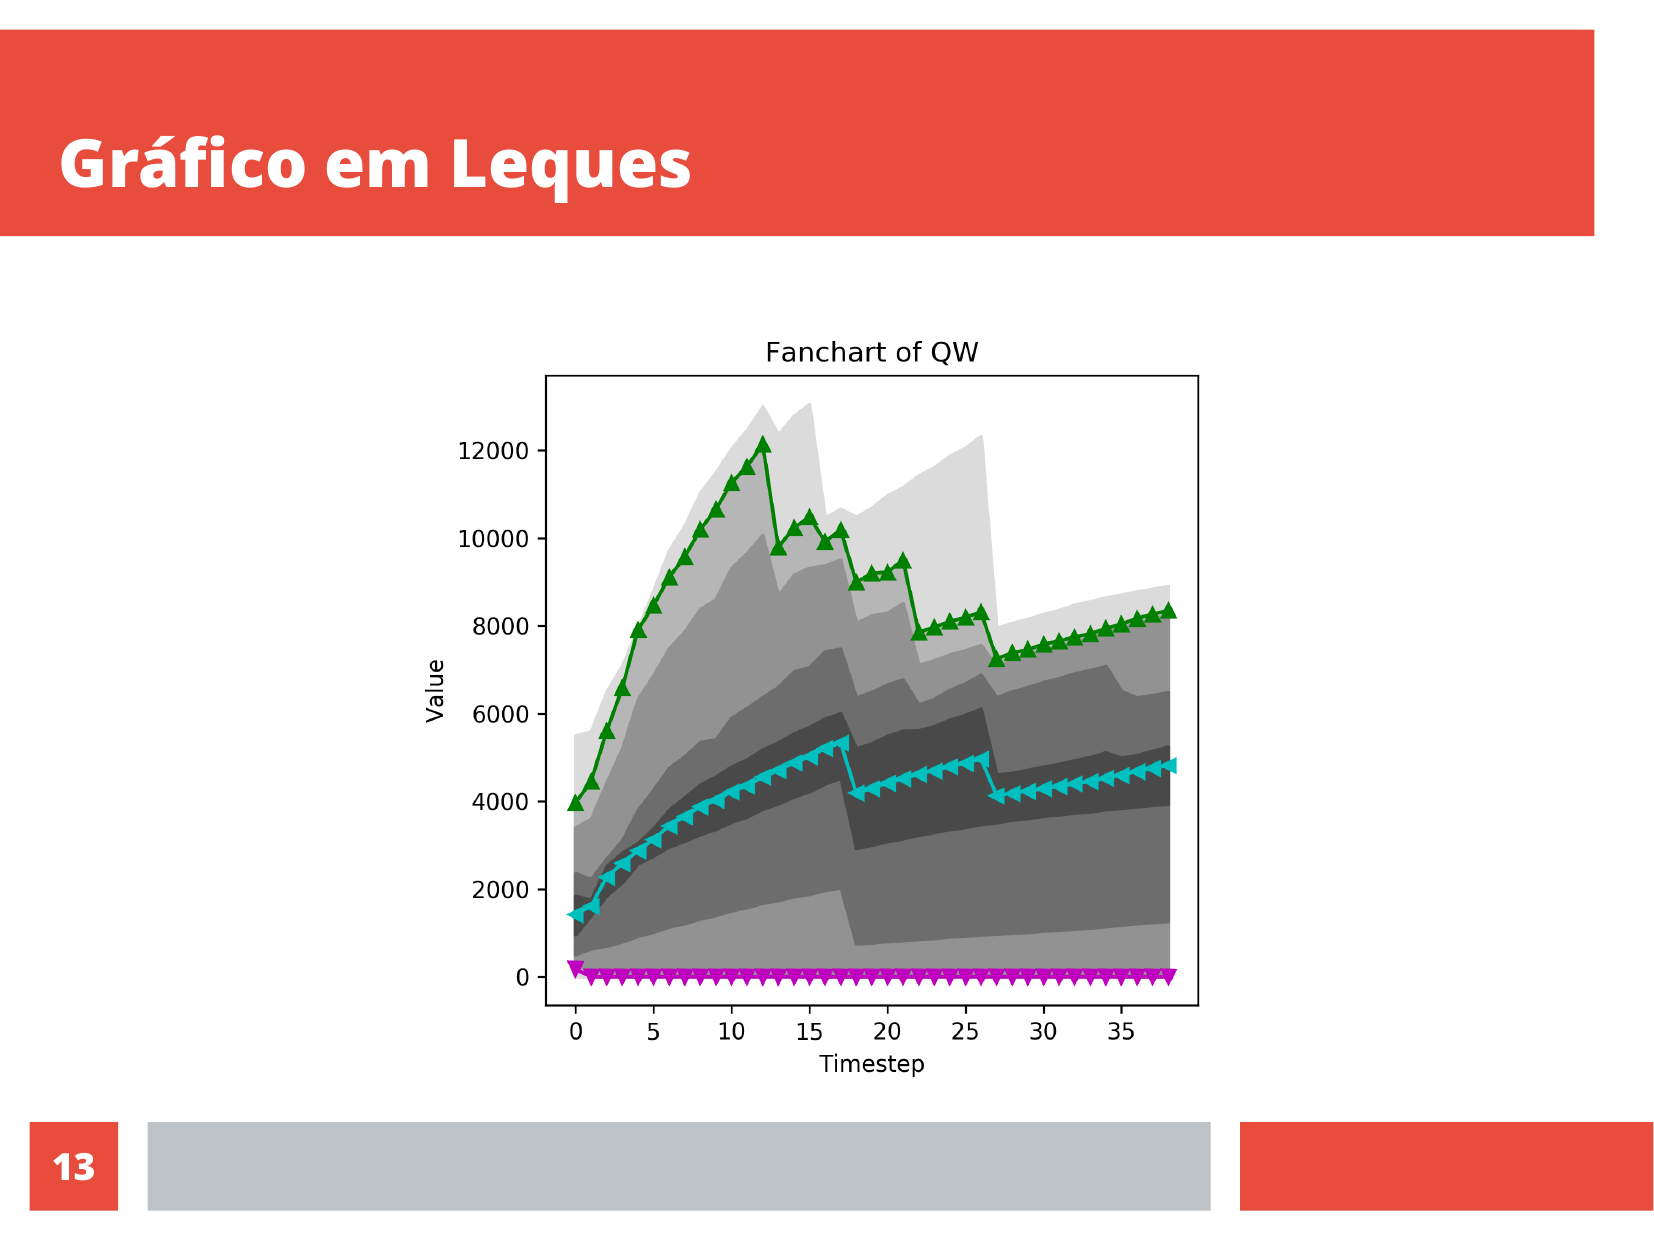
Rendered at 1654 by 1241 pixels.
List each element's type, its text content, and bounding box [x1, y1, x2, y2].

picture [408, 324, 1216, 1093]
title Gráfico em Leques [59, 59, 1595, 207]
